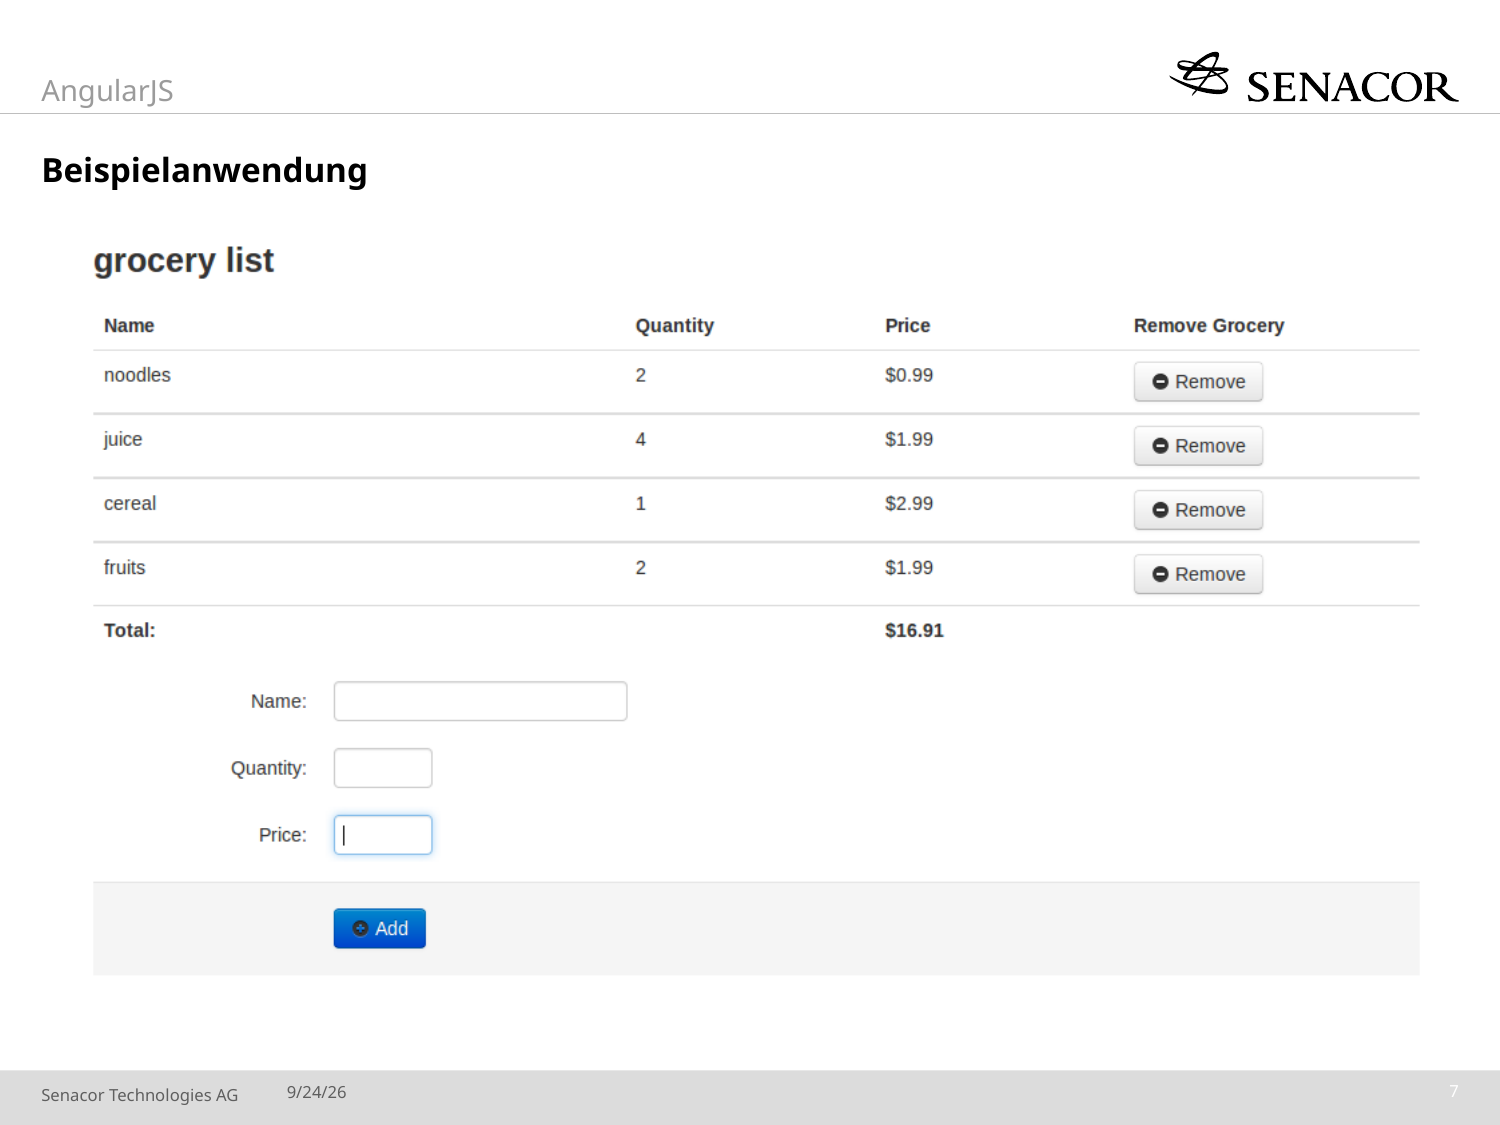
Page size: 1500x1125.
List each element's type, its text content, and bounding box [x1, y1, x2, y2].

title Beispielanwendung [41, 149, 1459, 224]
slide_number 3/10/14 [286, 1070, 408, 1125]
slide_number 8 [1352, 1070, 1459, 1125]
picture [0, 224, 1500, 1066]
list AngularJS [41, 42, 1164, 114]
